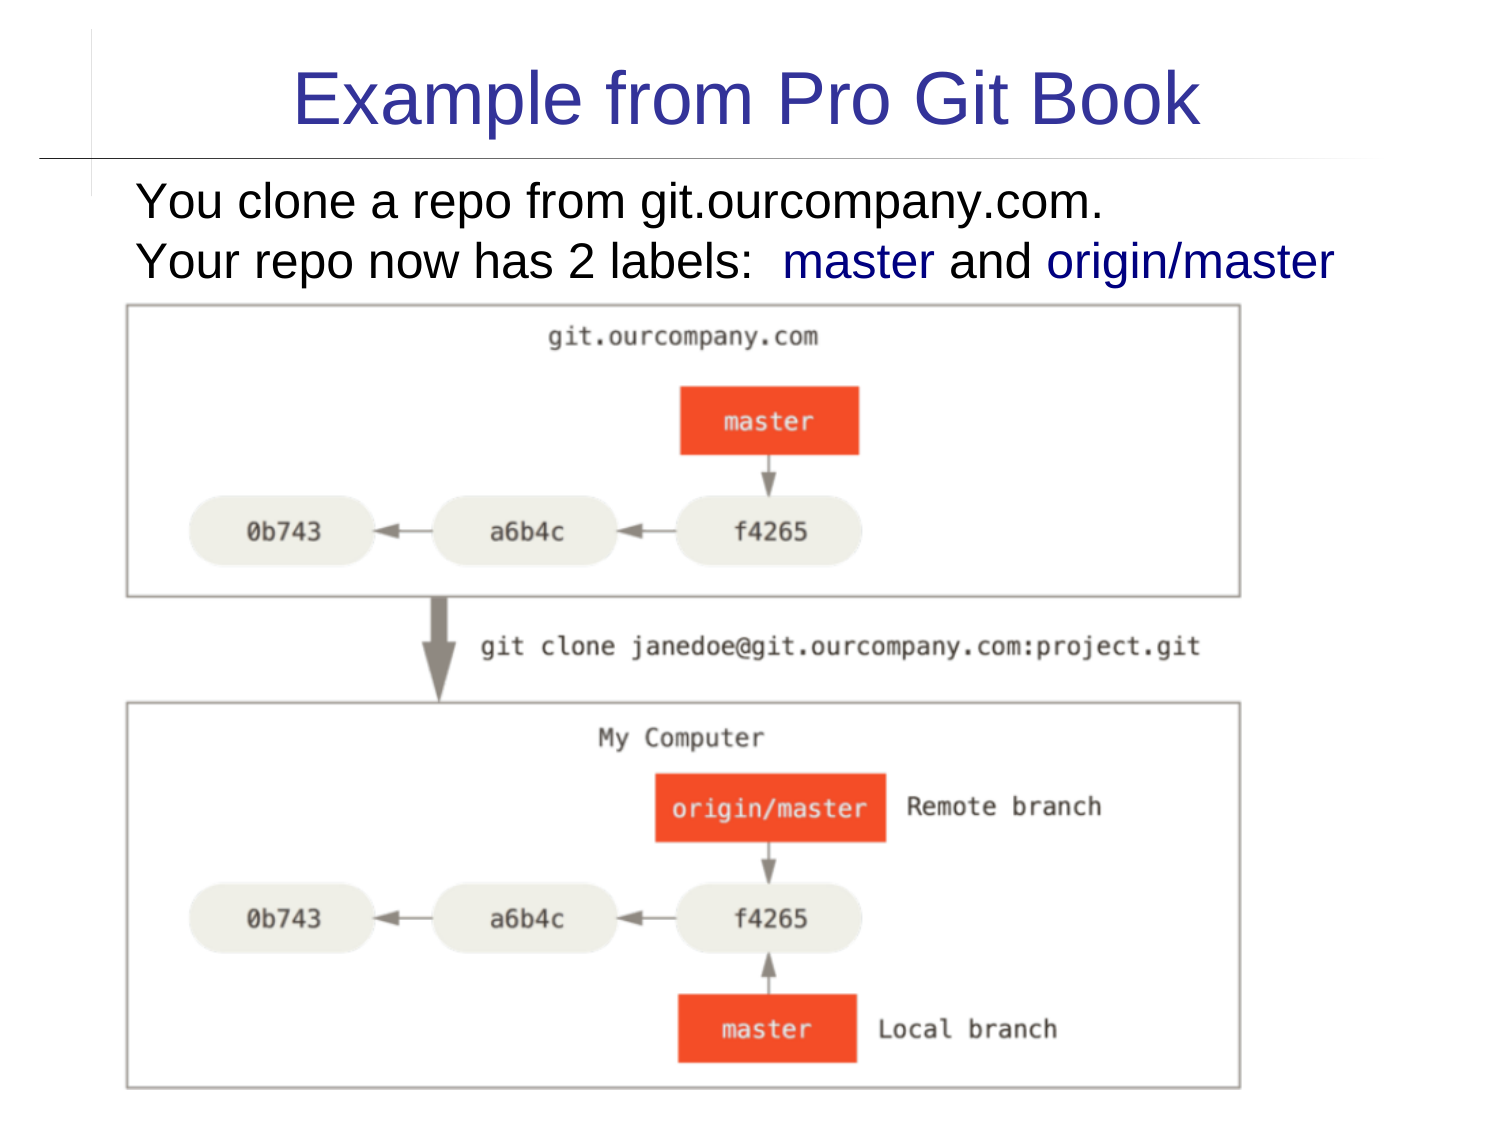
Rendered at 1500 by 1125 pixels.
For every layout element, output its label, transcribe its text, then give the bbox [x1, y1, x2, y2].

title Example from Pro Git Book [100, 41, 1394, 148]
list You clone a repo from git.ourcompany.com. Your repo now has 2 labels: master and origin/master [120, 160, 1414, 931]
picture [120, 293, 1246, 1090]
